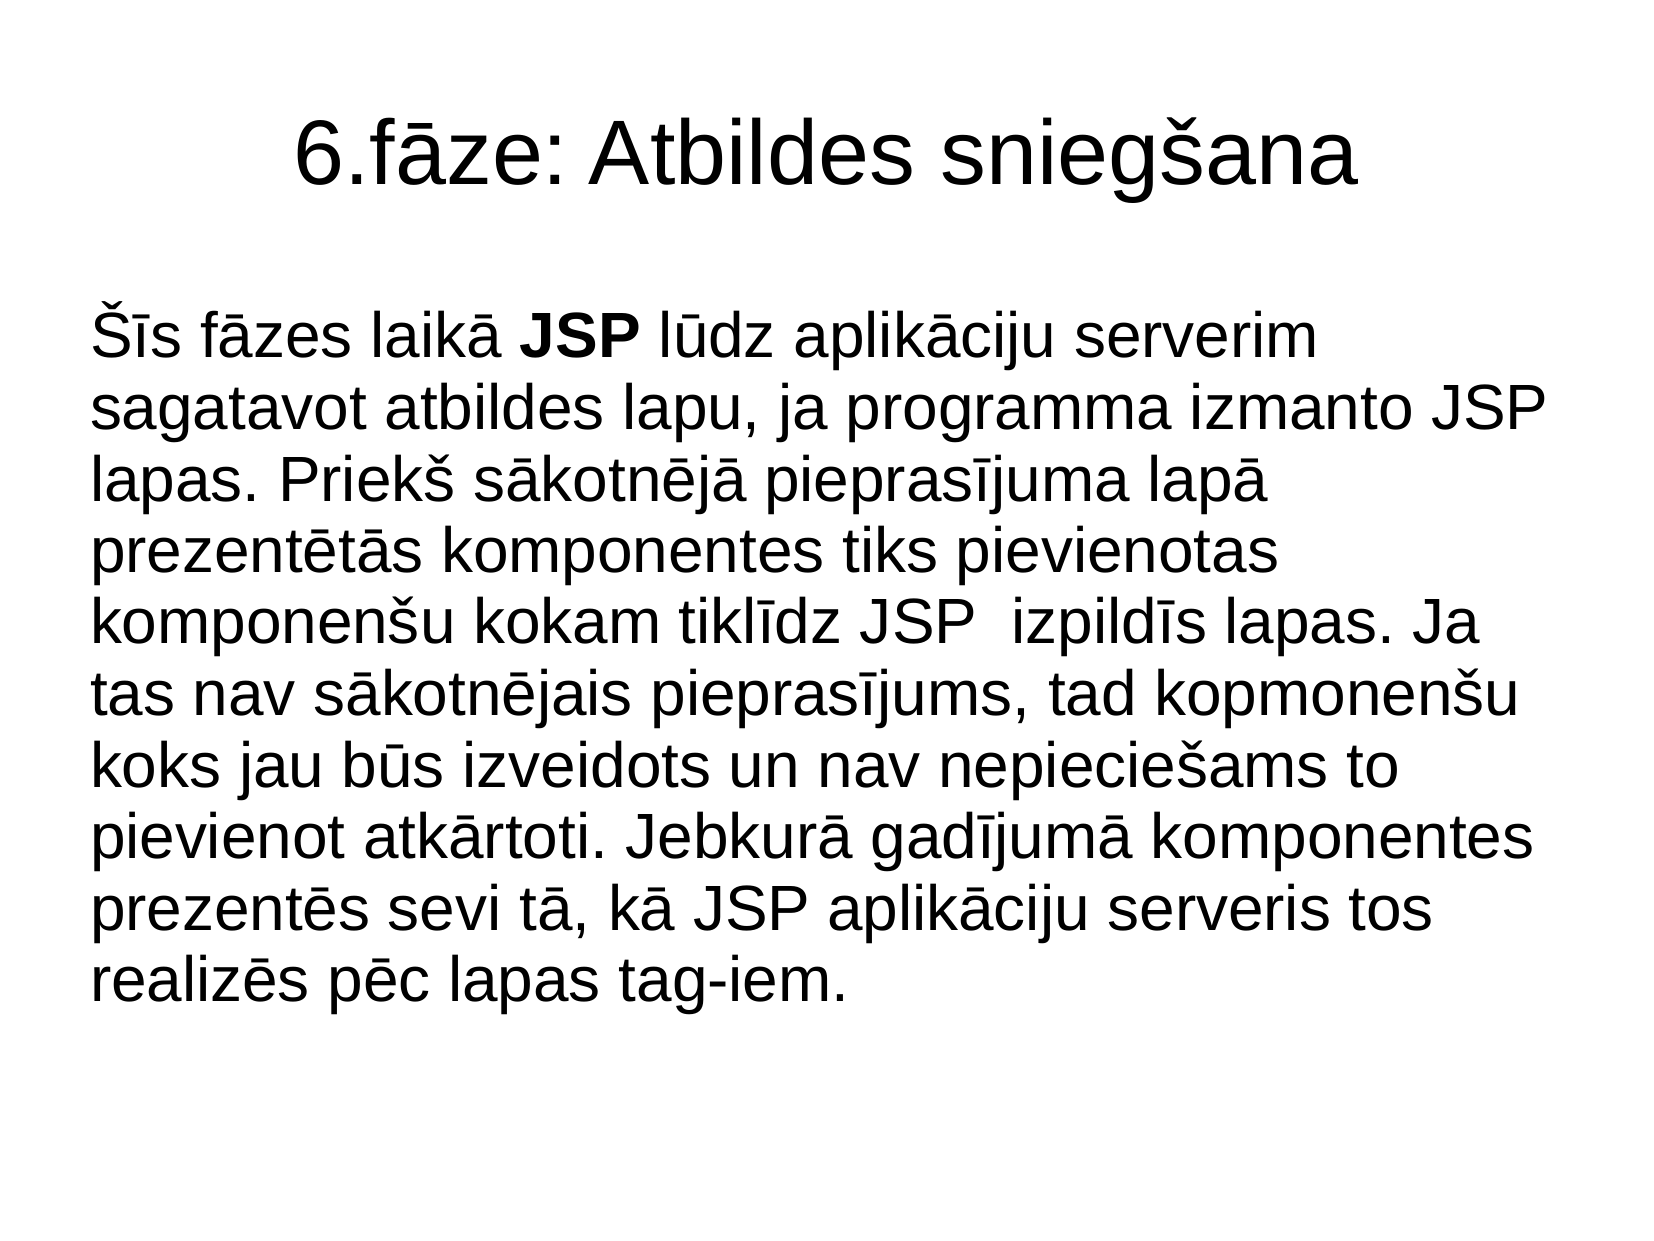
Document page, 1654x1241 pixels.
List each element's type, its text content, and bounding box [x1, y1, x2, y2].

list Šīs fāzes laikā JSP lūdz aplikāciju serverim sagatavot atbildes lapu, ja programma izmanto JSP lapas. Priekš sākotnējā pieprasījuma lapā prezentētās komponentes tiks pievienotas komponenšu kokam tiklīdz JSP izpildīs lapas. Ja tas nav sākotnējais pieprasījums, tad kopmonenšu koks jau būs izveidots un nav nepieciešams to pievienot atkārtoti. Jebkurā gadījumā komponentes prezentēs sevi tā, kā JSP aplikāciju serveris tos realizēs pēc lapas tag-iem. [90, 300, 1579, 1020]
title 6.fāze: Atbildes sniegšana [82, 49, 1571, 257]
